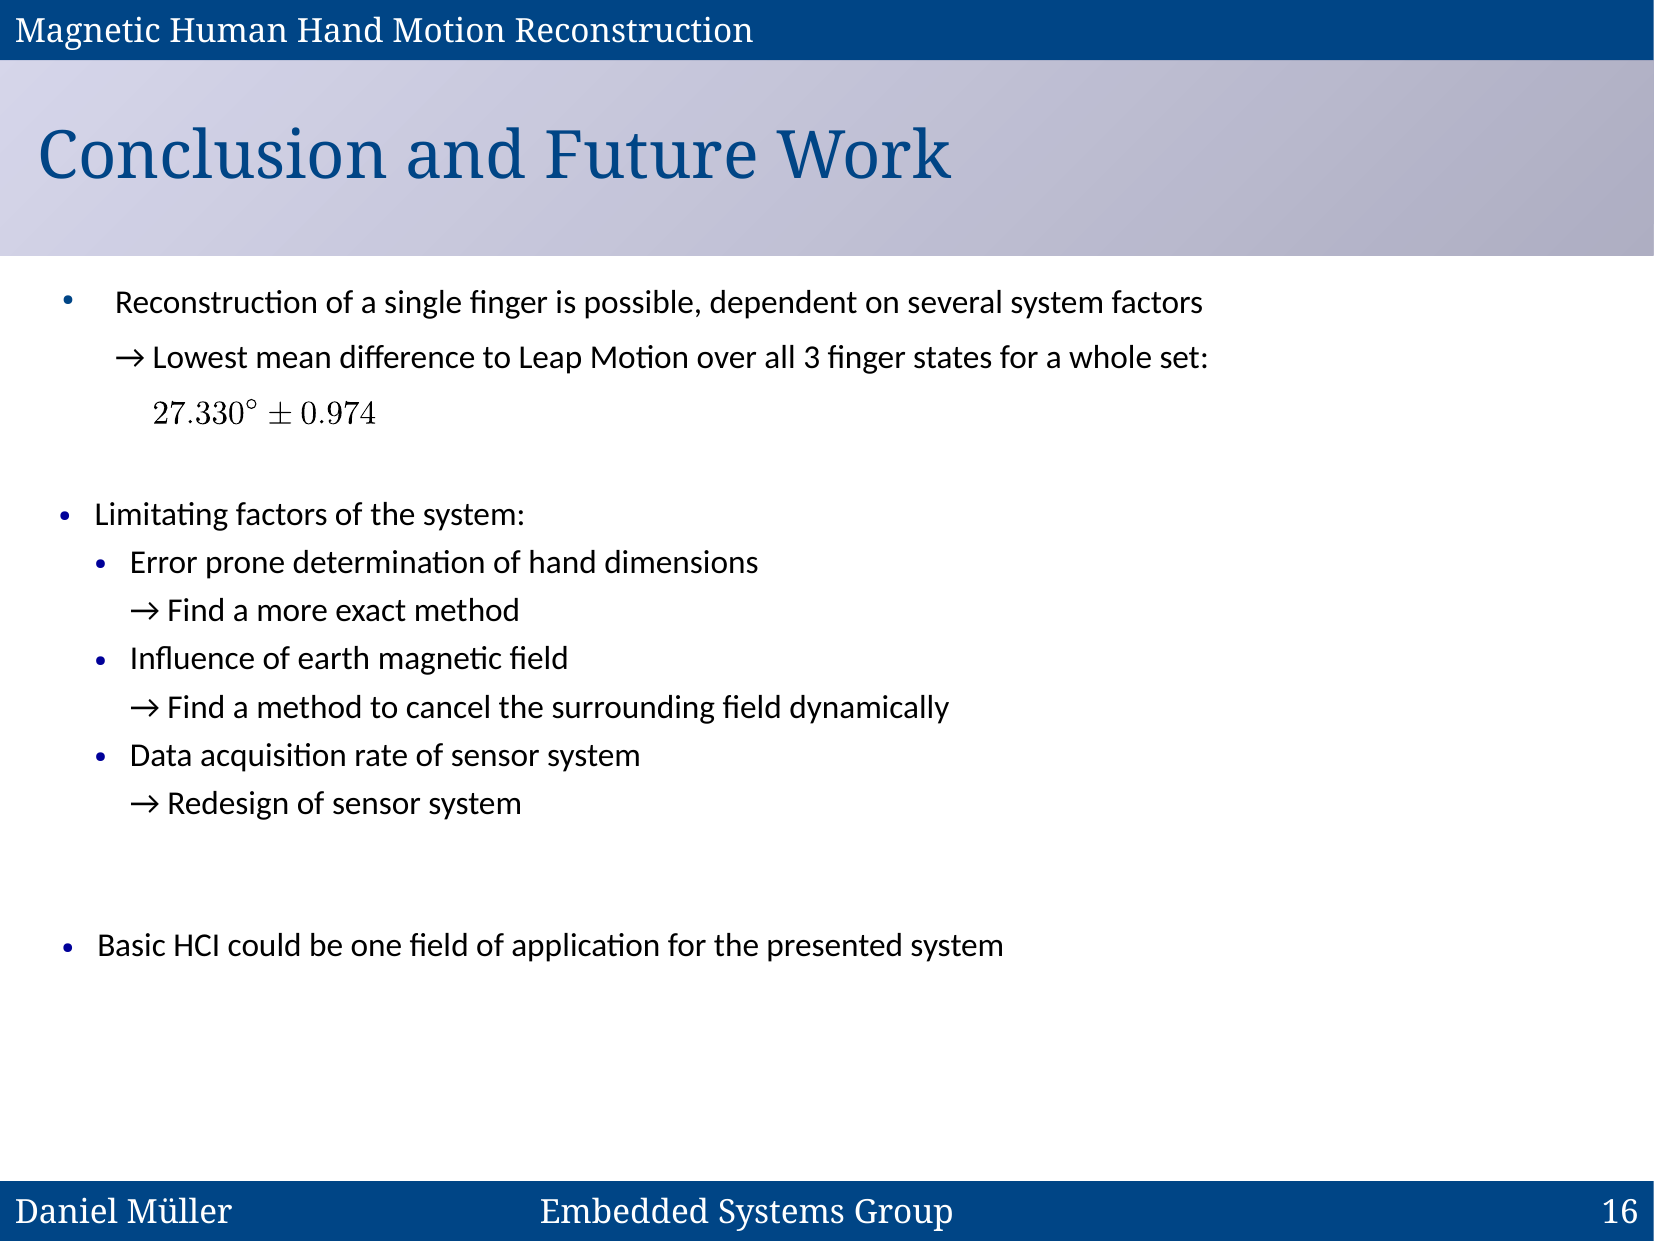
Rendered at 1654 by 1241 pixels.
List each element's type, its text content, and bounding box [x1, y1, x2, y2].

text_box Limitating factors of the system: Error prone determination of hand dimensions → Find a more exact method Influence of earth magnetic field → Find a method to cancel the surrounding field dynamically Data acquisition rate of sensor system → Redesign of sensor system [44, 492, 1543, 871]
text_box Basic HCI could be one field of application for the presented system [47, 924, 1379, 979]
text_box [152, 398, 377, 427]
list Reconstruction of a single finger is possible, dependent on several system factors → Lowest mean difference to Leap Motion over all 3 finger states for a whole set: [44, 280, 1610, 515]
title Conclusion and Future Work [37, 47, 1411, 256]
